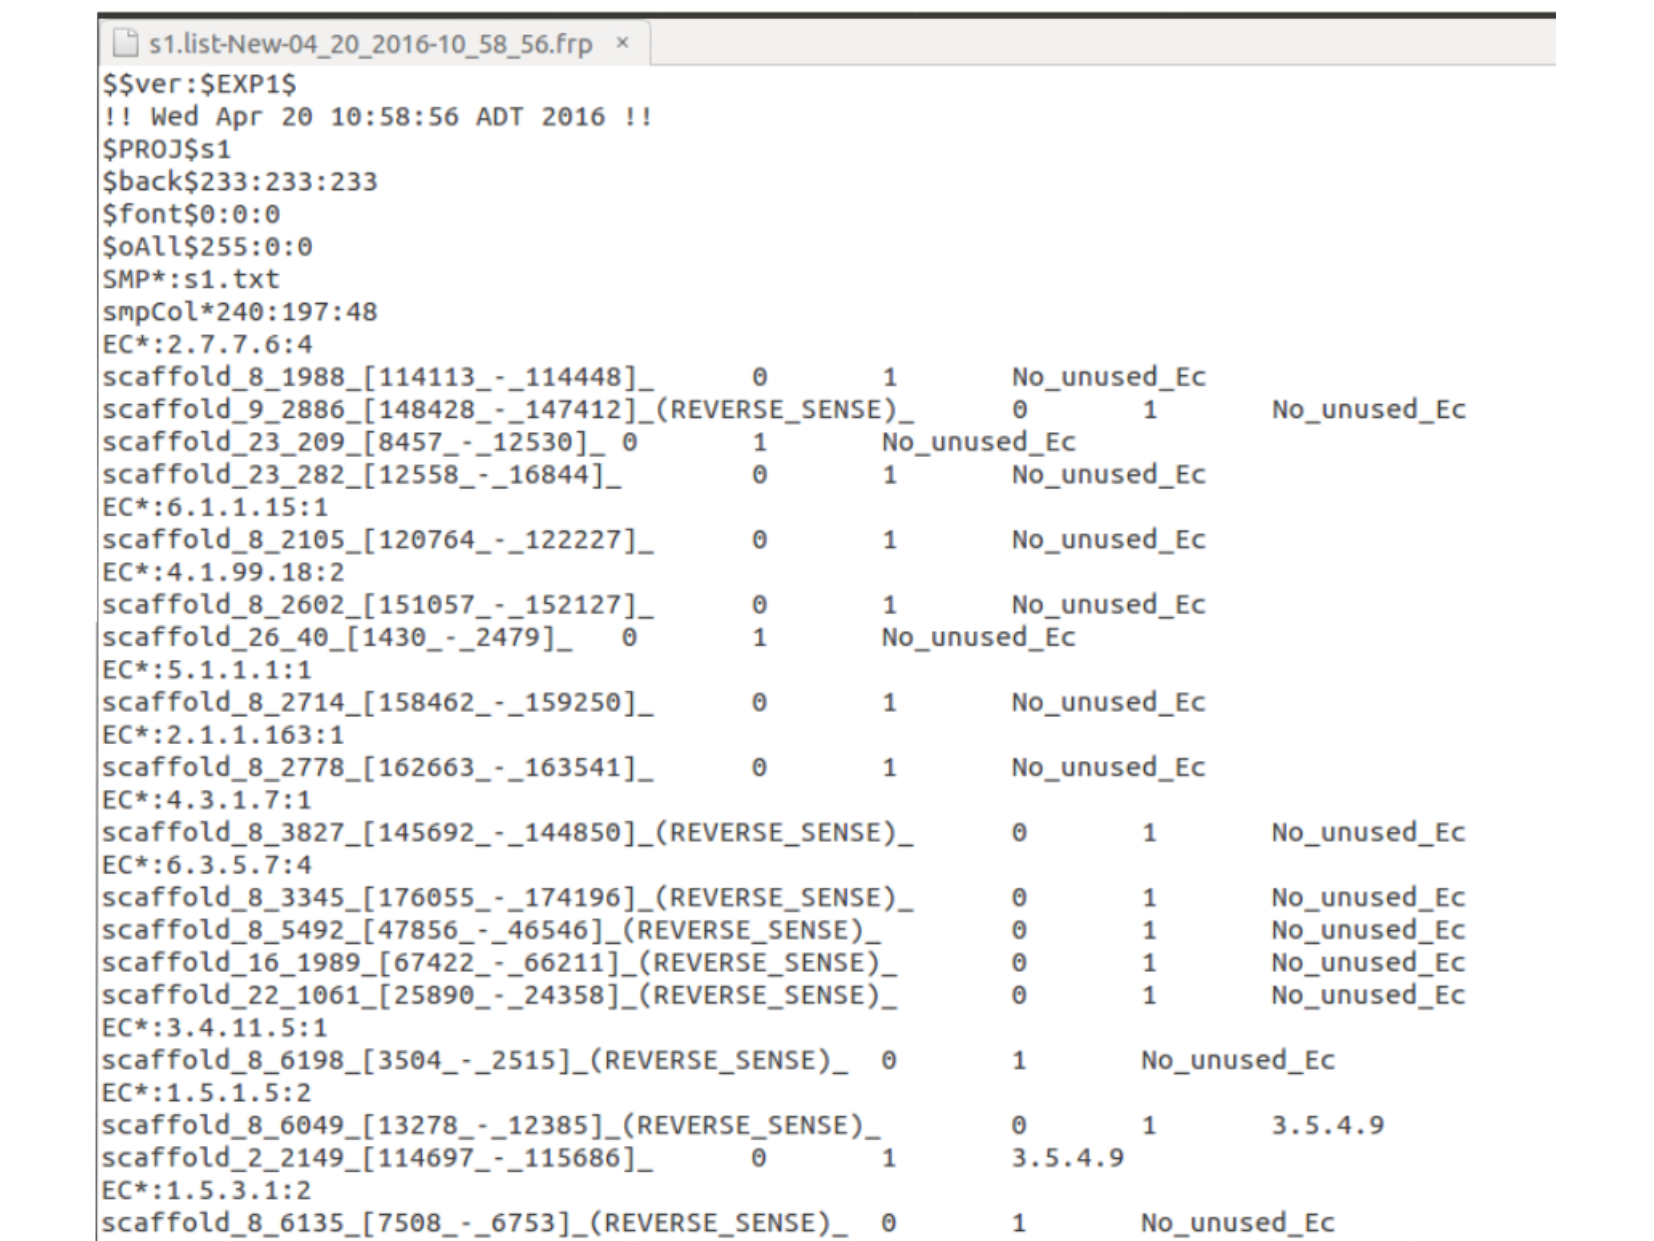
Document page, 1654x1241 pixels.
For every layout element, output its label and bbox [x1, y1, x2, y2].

picture [95, 11, 1556, 1241]
